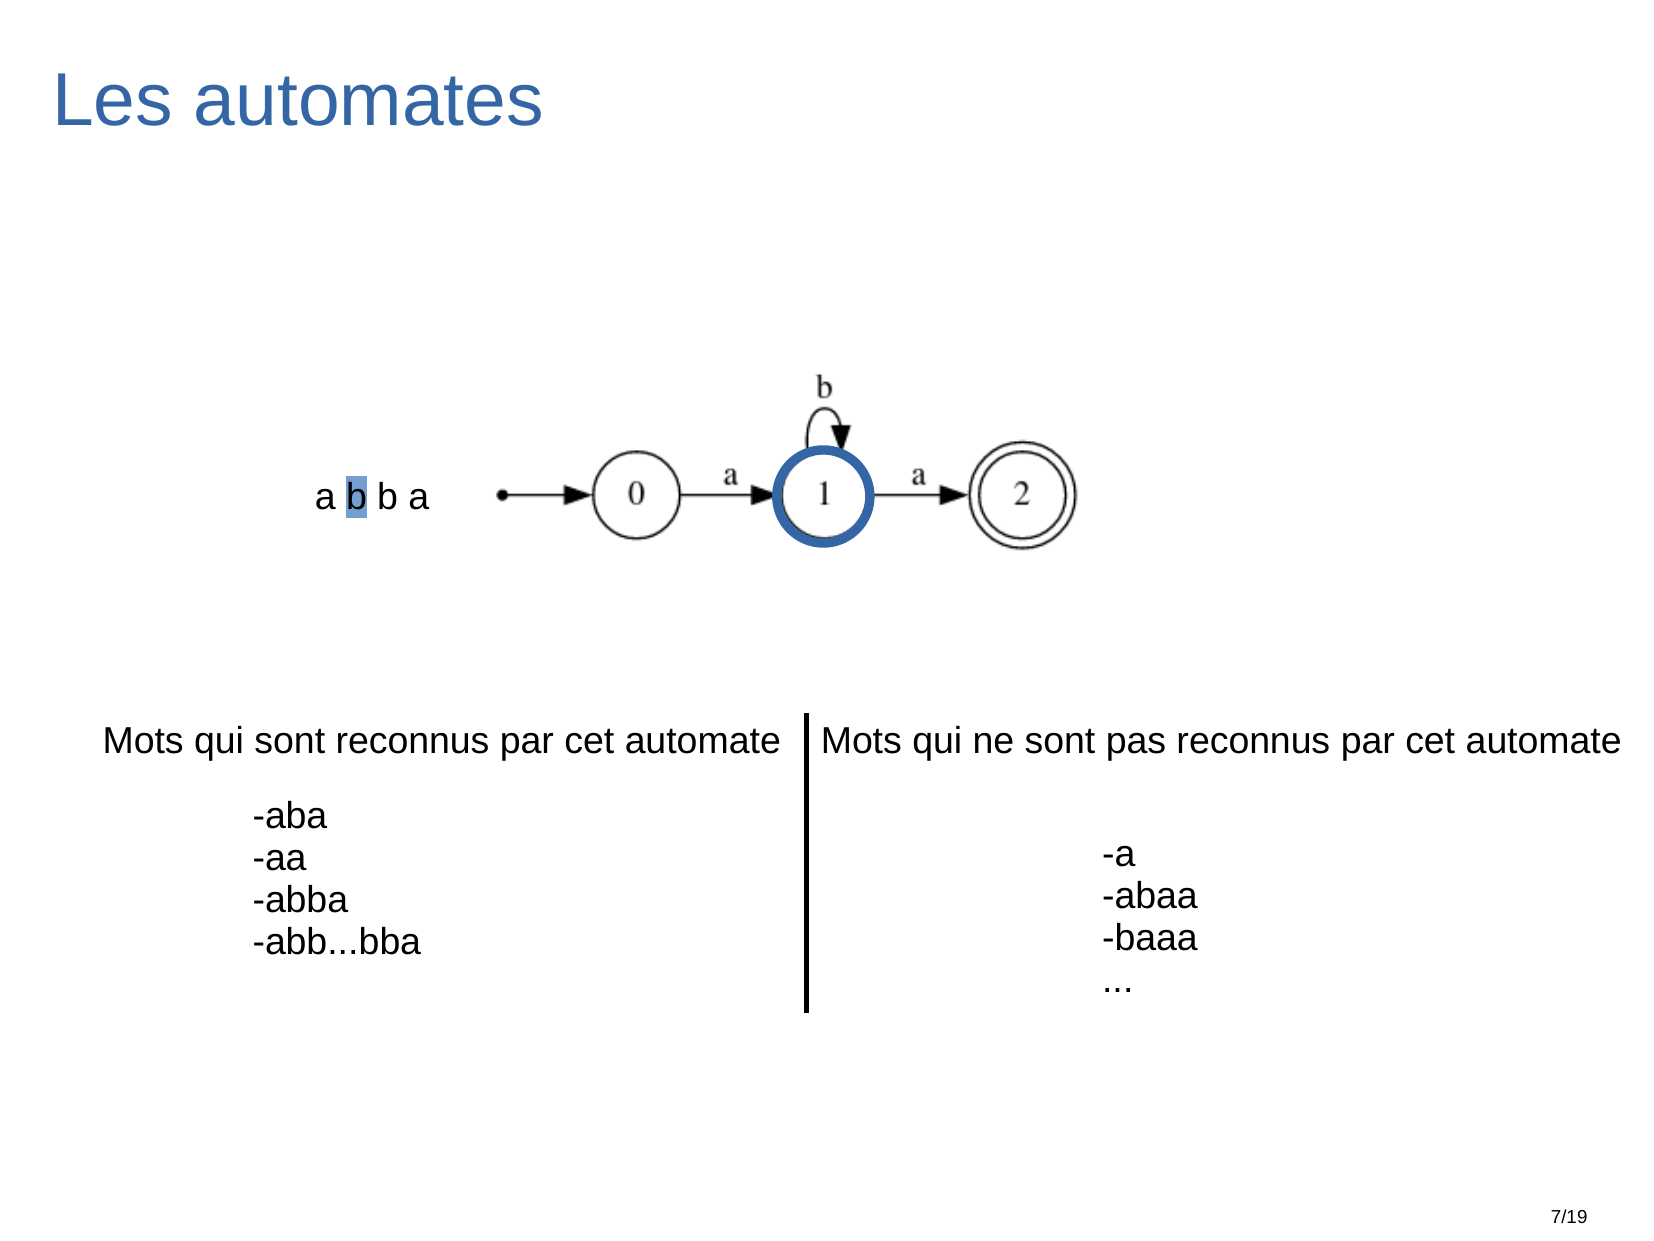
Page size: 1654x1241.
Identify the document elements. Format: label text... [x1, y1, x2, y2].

picture [412, 299, 1157, 657]
text_box Les automates [37, 50, 1013, 151]
text_box 7/19 [1536, 1198, 1613, 1235]
text_box Mots qui sont reconnus par cet automate [87, 712, 806, 812]
text_box -a -abaa -baaa ... [1087, 825, 1213, 1008]
text_box a b b a [300, 468, 444, 526]
text_box Mots qui ne sont pas reconnus par cet automate [809, 712, 1654, 812]
text_box -aba -aa -abba -abb...bba [237, 787, 437, 971]
